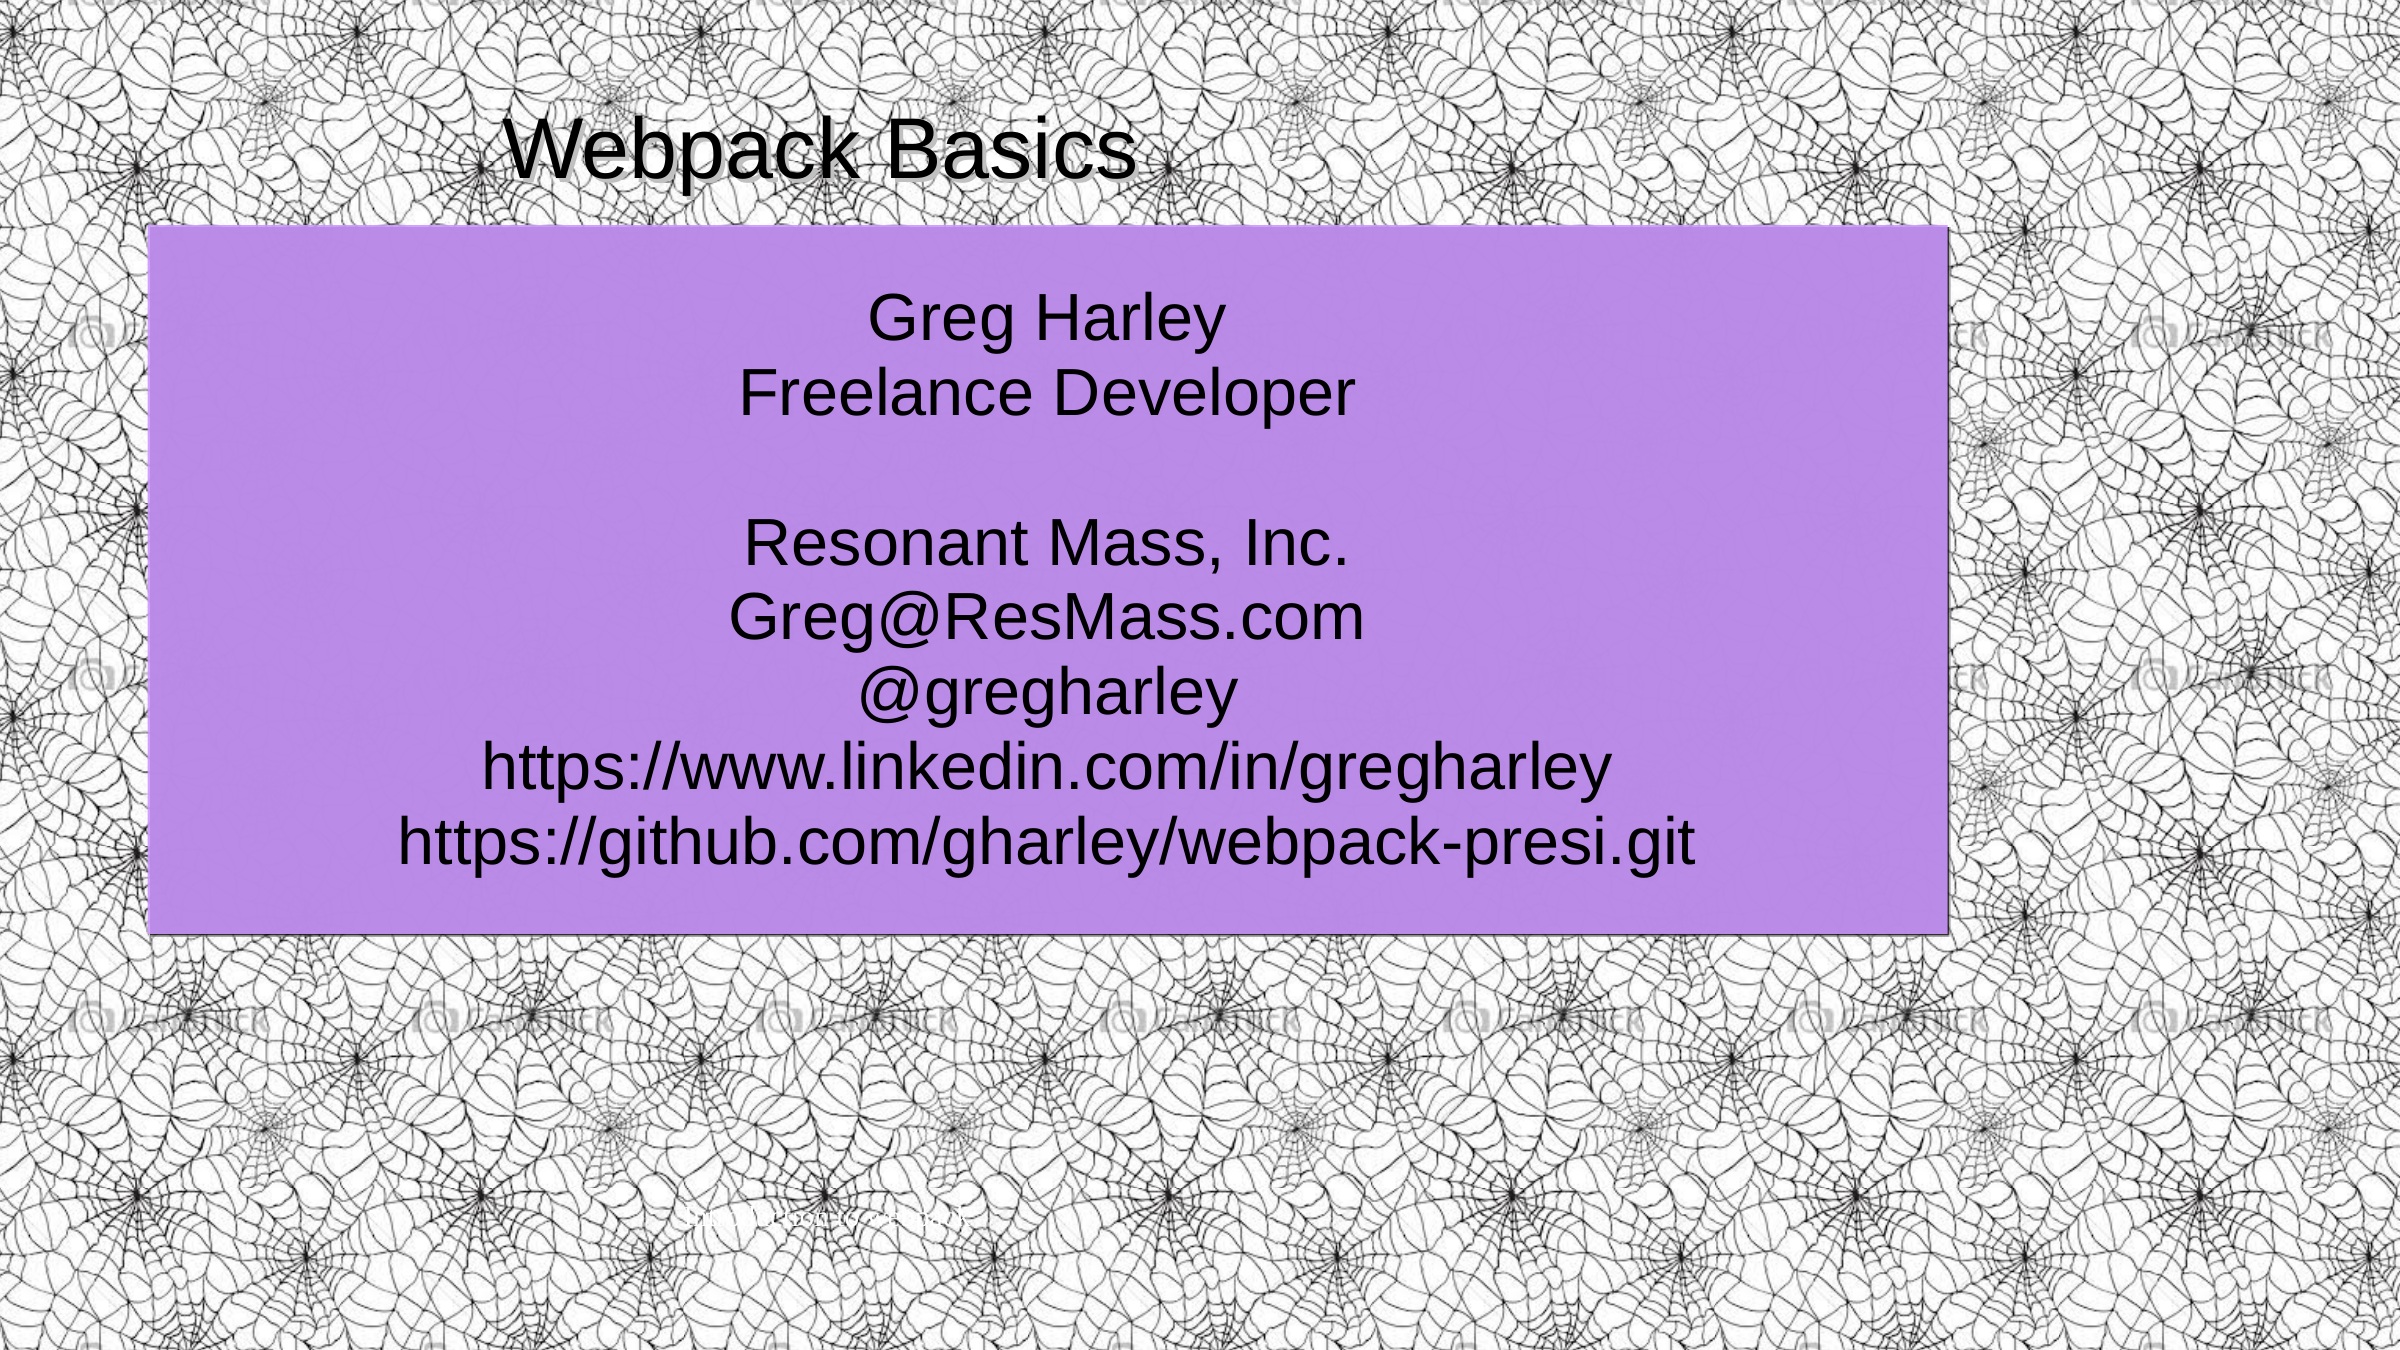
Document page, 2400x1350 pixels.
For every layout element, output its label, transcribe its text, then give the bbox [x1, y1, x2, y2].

picture [0, 0, 2400, 1350]
subtitle Greg Harley Freelance Developer Resonant Mass, Inc. Greg@ResMass.com @gregharley https://www.linkedin.com/in/gregharley https://github.com/gharley/webpack-presi.git [147, 225, 1948, 934]
title Webpack Basics [135, 45, 1506, 253]
